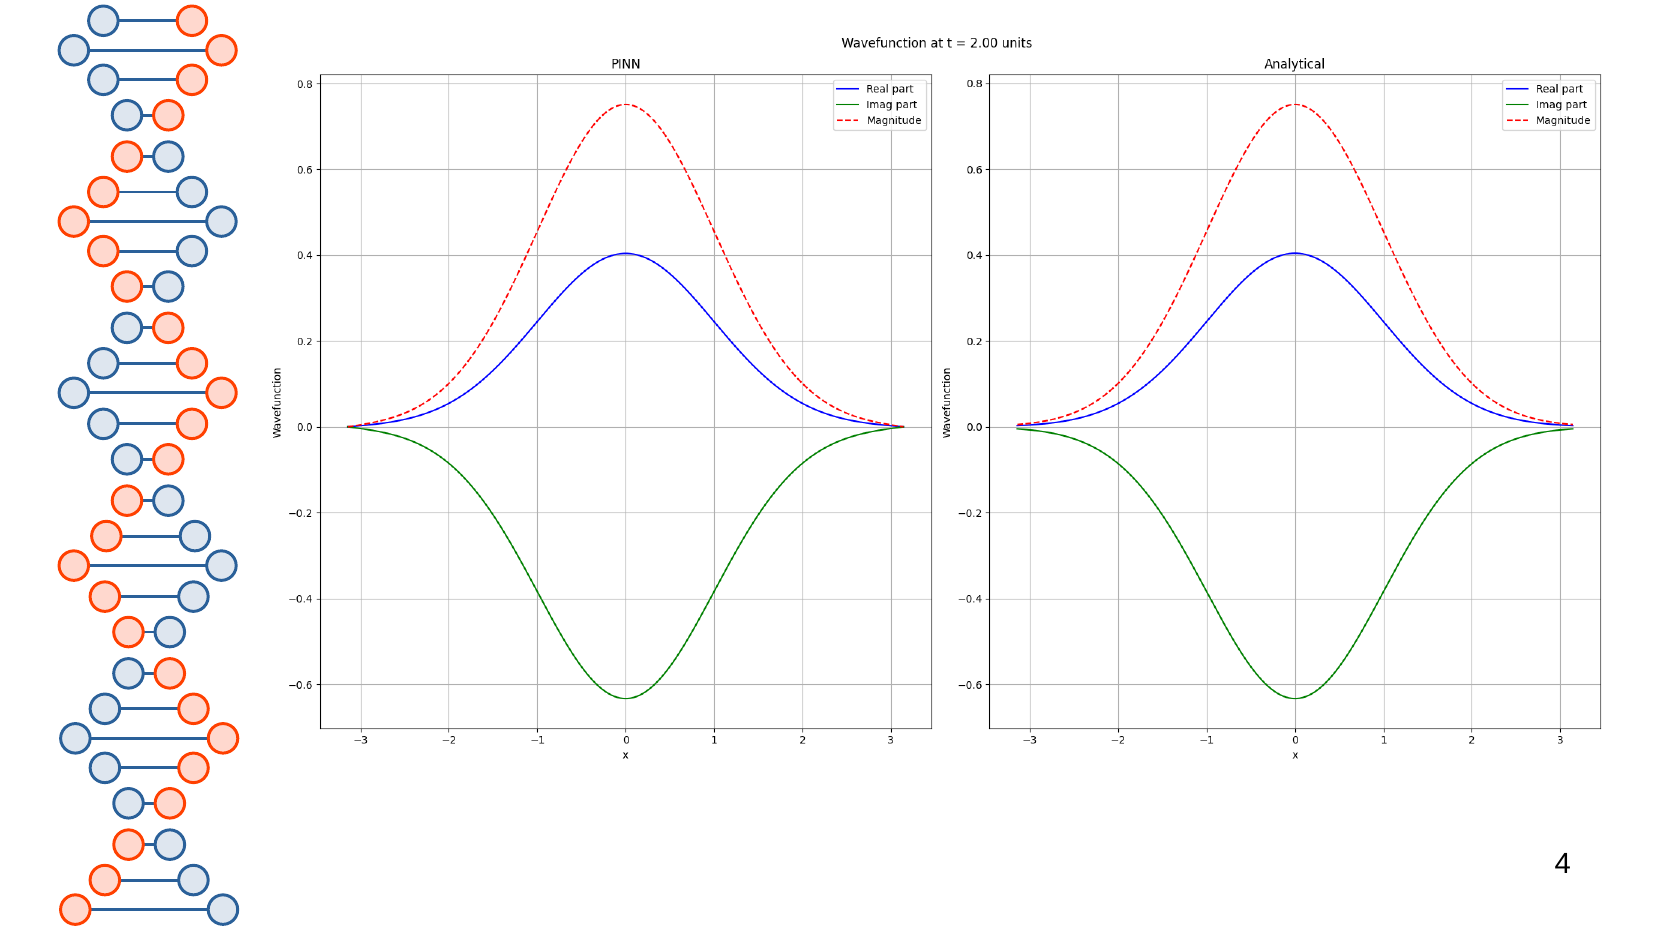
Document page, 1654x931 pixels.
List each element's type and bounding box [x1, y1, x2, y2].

picture [265, 29, 1607, 768]
